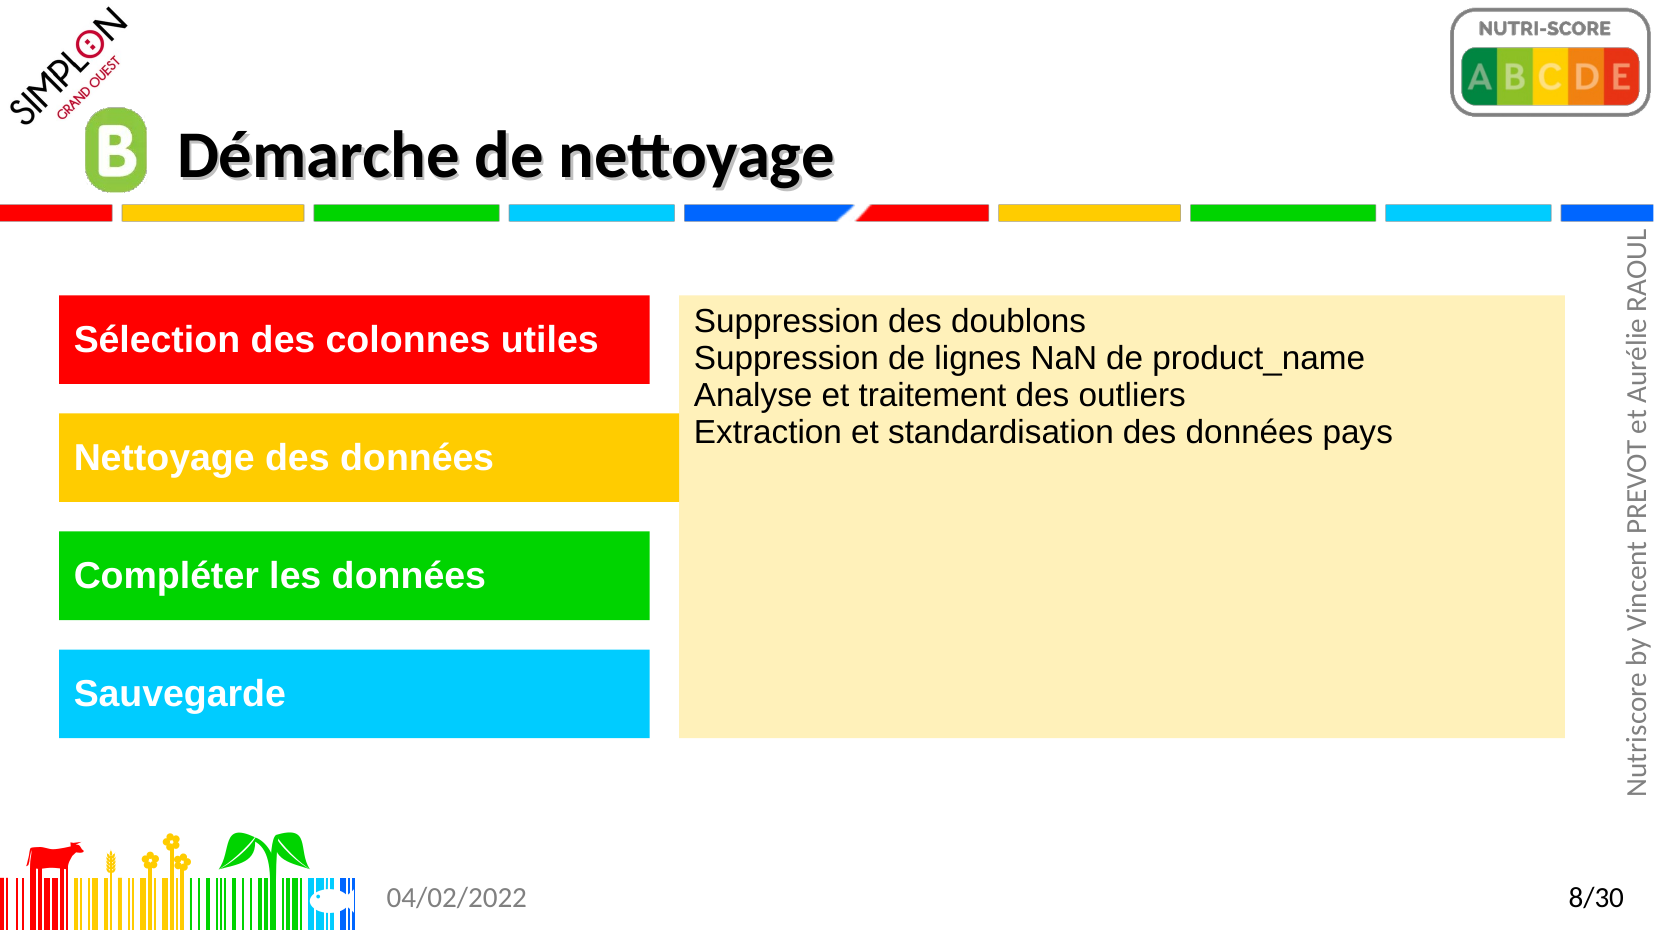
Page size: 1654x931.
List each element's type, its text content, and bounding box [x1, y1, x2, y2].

picture [84, 106, 148, 195]
text_box Suppression des doublons Suppression de lignes NaN de product_name Analyse et traitement des outliers Extraction et standardisation des données pays [679, 295, 1565, 739]
picture [2, 2, 147, 147]
text_box Compléter les données [59, 531, 650, 621]
picture [0, 826, 355, 930]
picture [0, 200, 1654, 225]
text_box Nettoyage des données [59, 413, 679, 502]
text_box Sélection des colonnes utiles [59, 295, 650, 384]
picture [1448, 4, 1654, 119]
text_box Sauvegarde [59, 649, 650, 739]
title Démarche de nettoyage [177, 108, 1571, 213]
